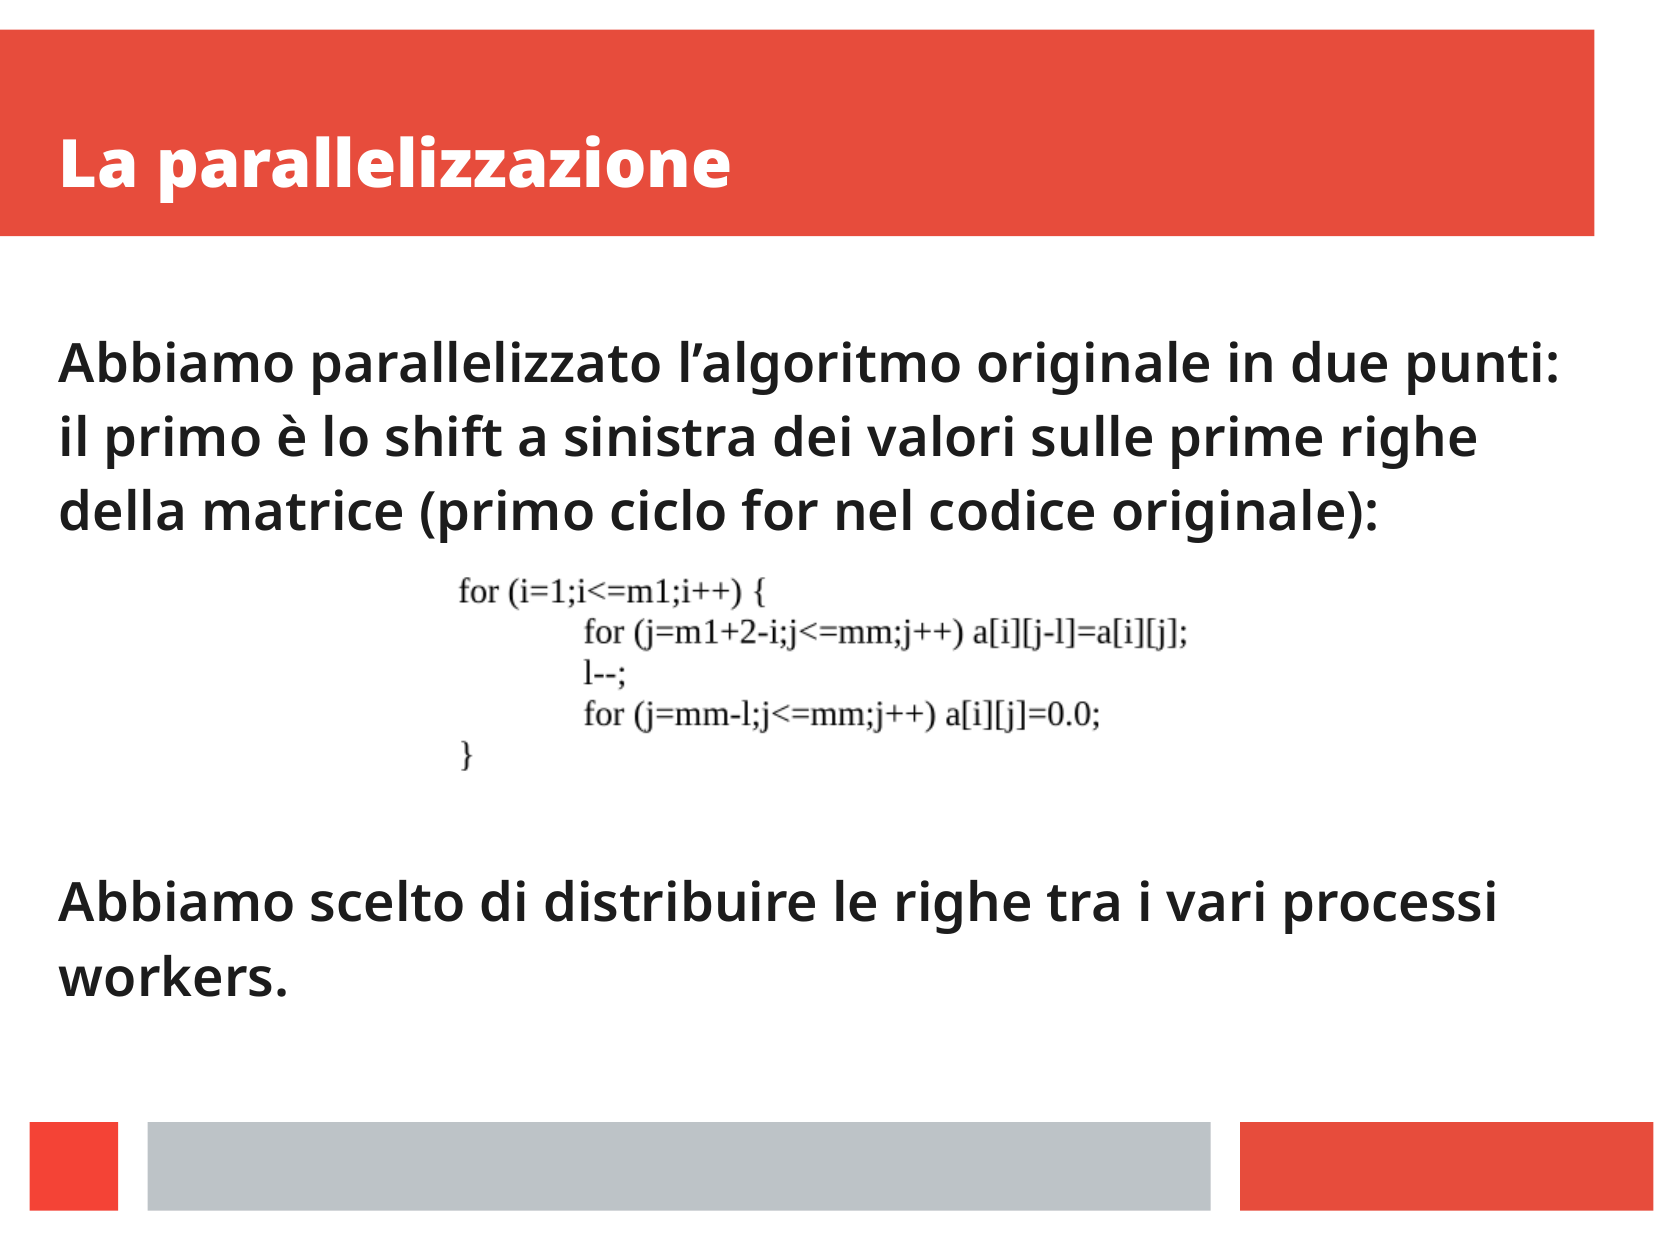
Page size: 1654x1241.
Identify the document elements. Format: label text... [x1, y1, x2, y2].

picture [449, 565, 1205, 782]
title La parallelizzazione [59, 59, 1595, 207]
list Abbiamo parallelizzato l’algoritmo originale in due punti: il primo è lo shift a sinistra dei valori sulle prime righe della matrice (primo ciclo for nel codice originale): Abbiamo scelto di distribuire le righe tra i vari processi workers. [59, 324, 1565, 1093]
